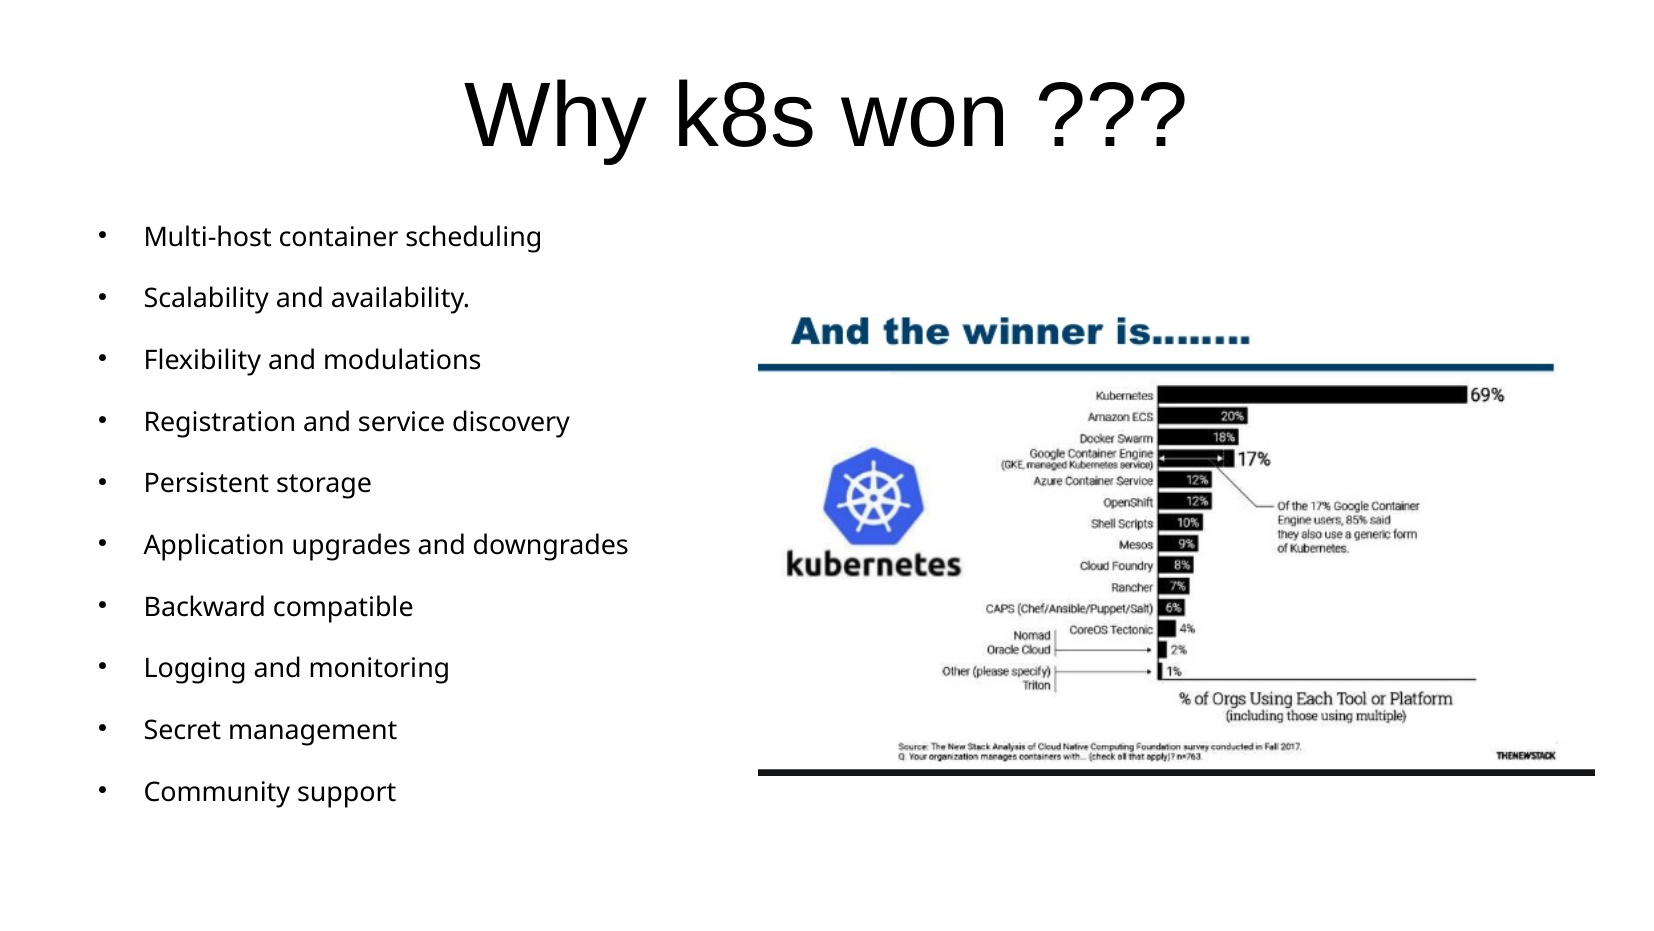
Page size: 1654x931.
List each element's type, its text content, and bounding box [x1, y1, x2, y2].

list Multi-host container scheduling Scalability and availability. Flexibility and modulations Registration and service discovery Persistent storage Application upgrades and downgrades Backward compatible Logging and monitoring Secret management Community support [82, 217, 839, 815]
title Why k8s won ??? [82, 37, 1571, 193]
picture [758, 295, 1595, 776]
